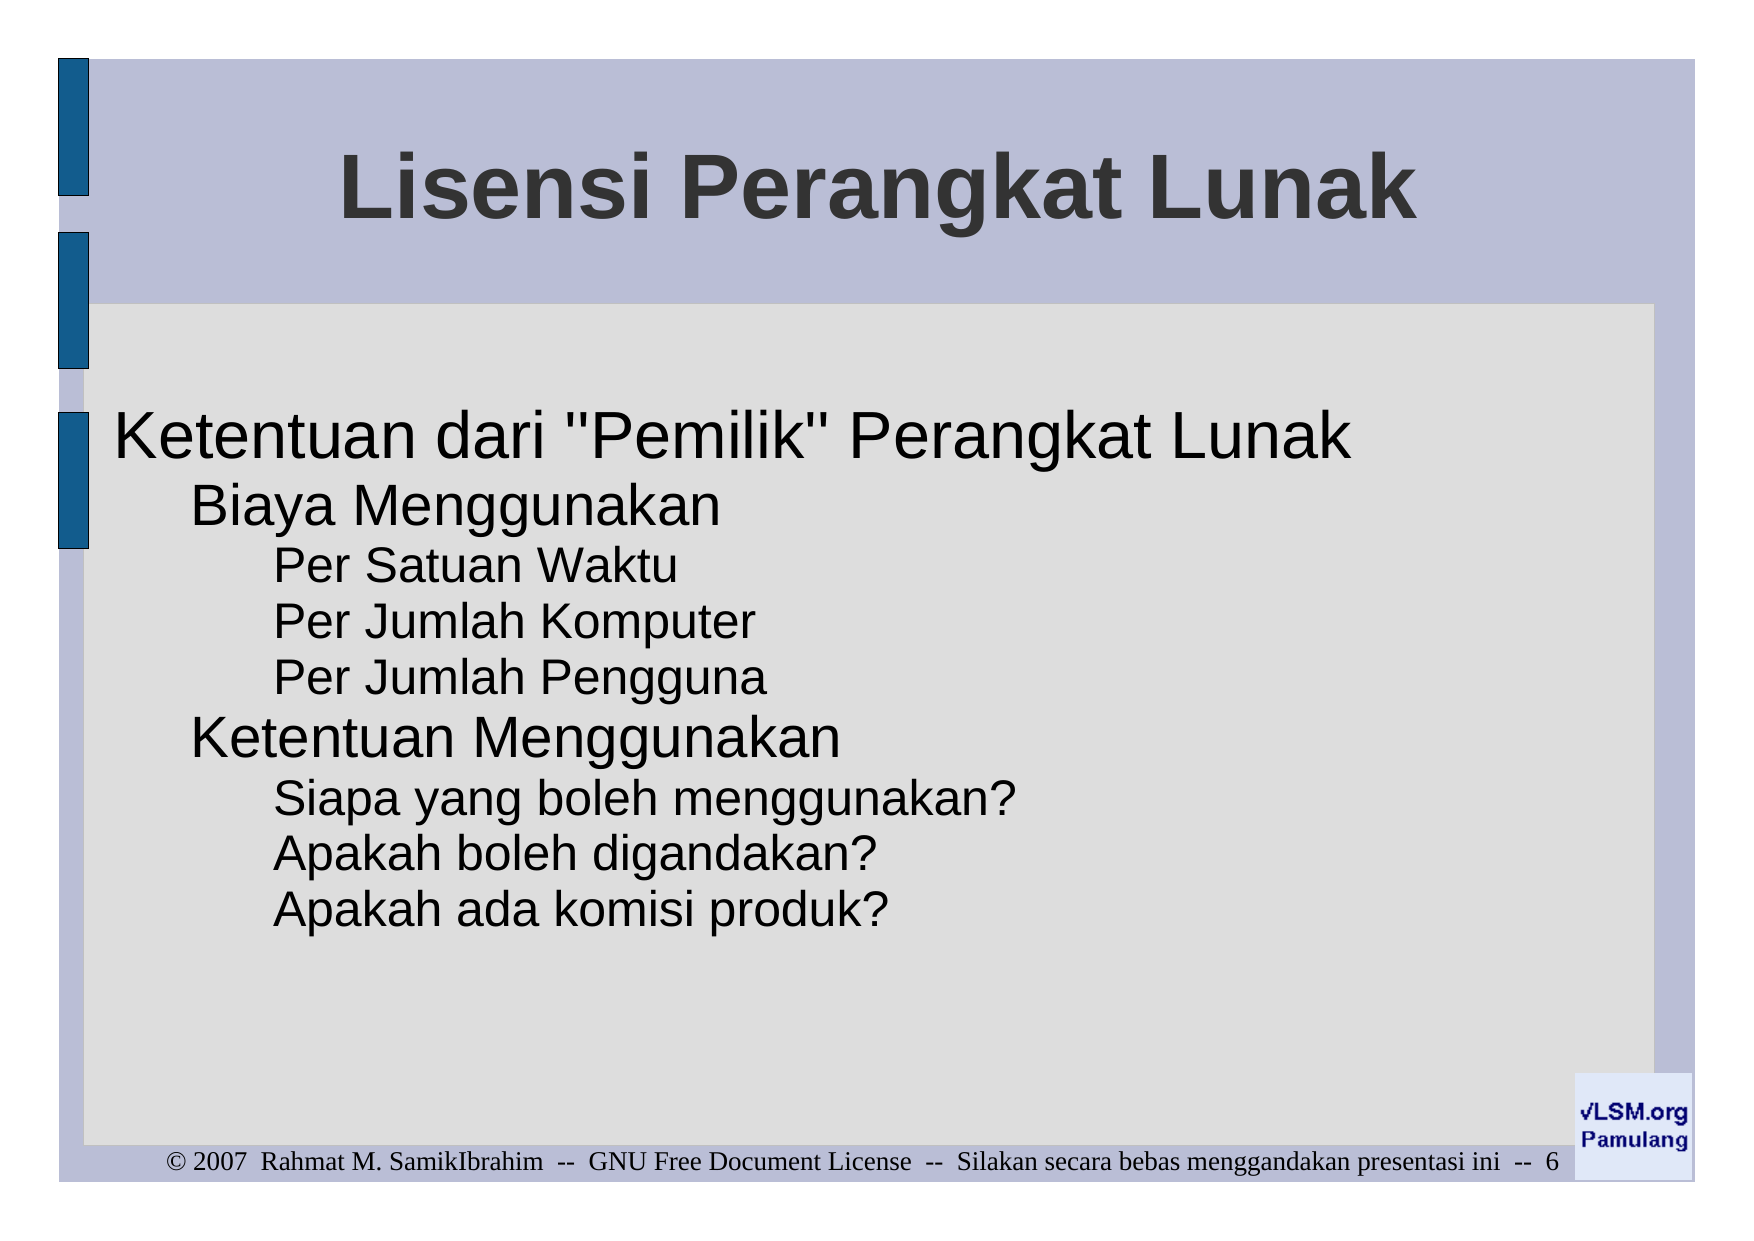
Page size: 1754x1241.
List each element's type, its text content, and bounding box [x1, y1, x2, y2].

list Ketentuan dari ''Pemilik'' Perangkat Lunak Biaya Menggunakan Per Satuan Waktu Per Jumlah Komputer Per Jumlah Pengguna Ketentuan Menggunakan Siapa yang boleh menggunakan? Apakah boleh digandakan? Apakah ada komisi produk? [96, 397, 1575, 1034]
picture [1575, 1073, 1692, 1180]
title Lisensi Perangkat Lunak [87, 127, 1672, 247]
